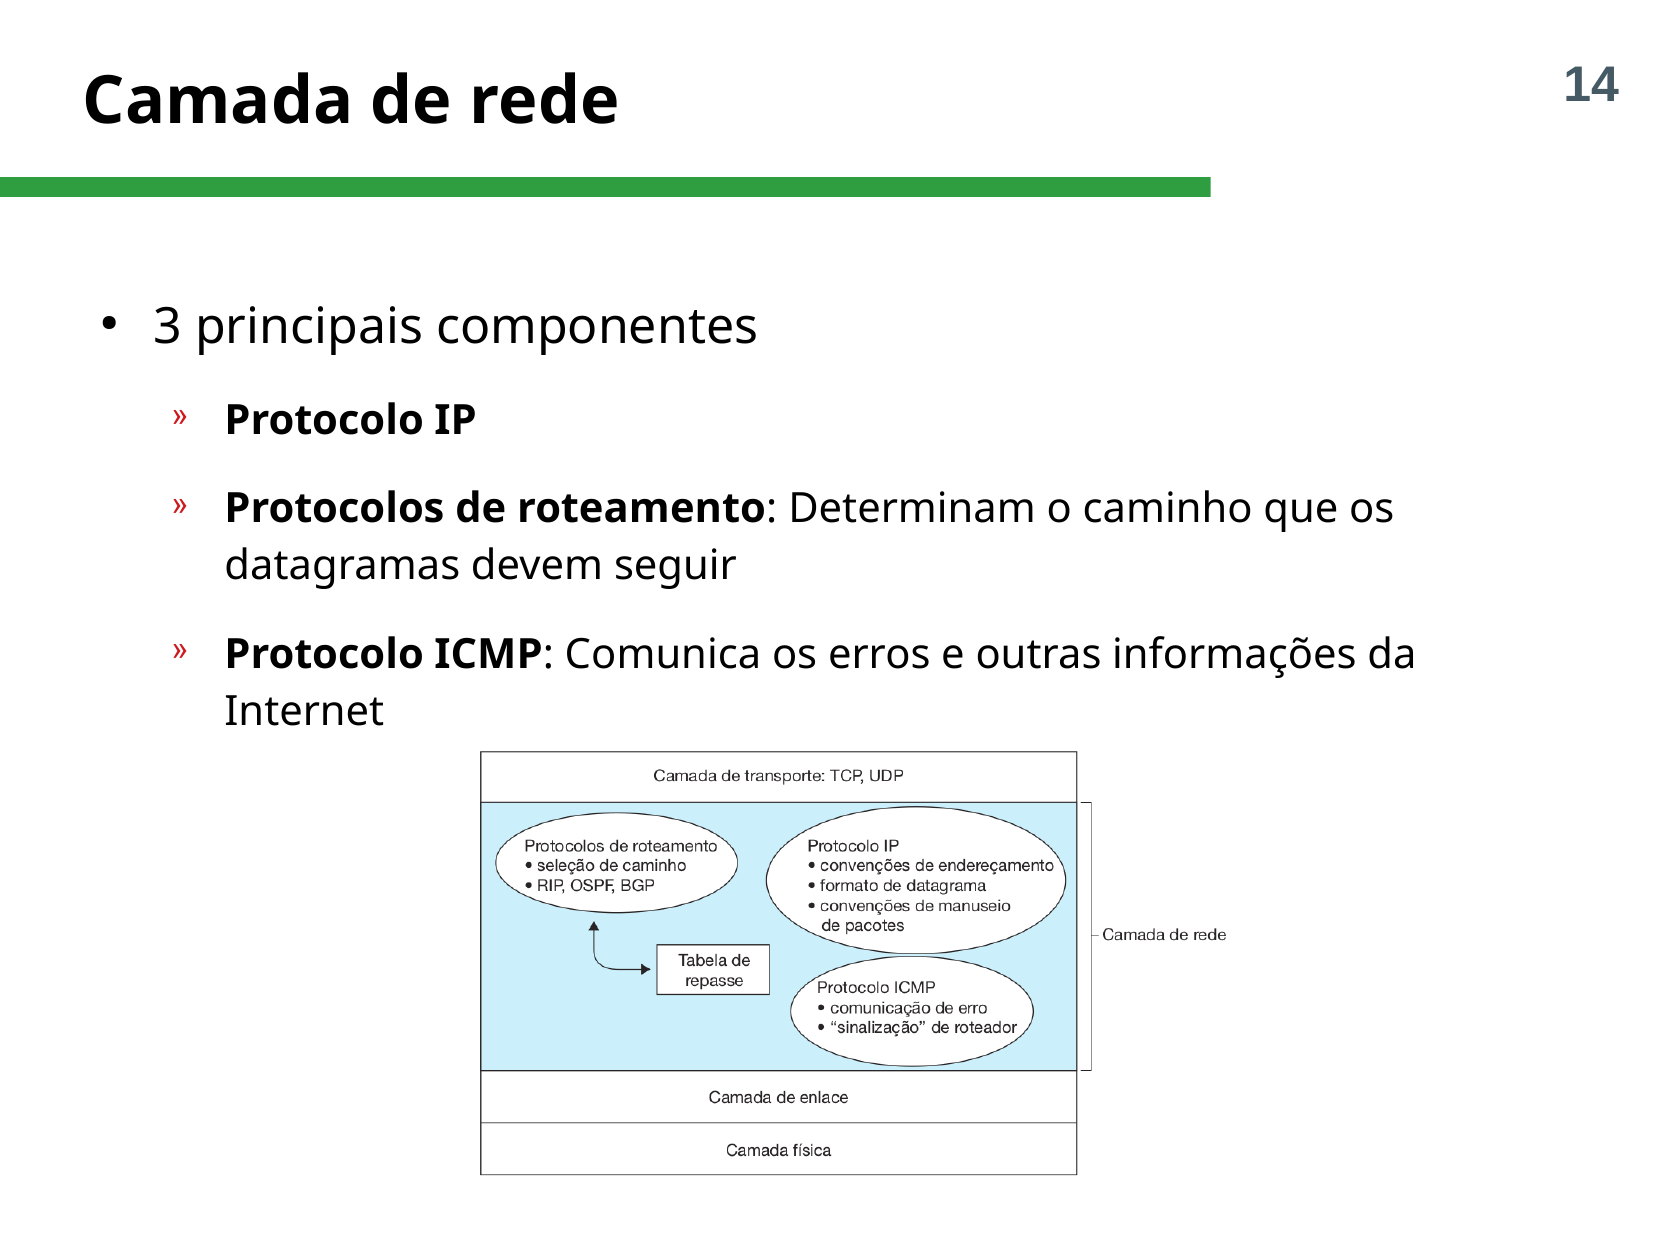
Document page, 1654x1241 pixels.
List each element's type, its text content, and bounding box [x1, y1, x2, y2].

title Camada de rede [82, 0, 1152, 202]
picture [472, 742, 1231, 1182]
list 3 principais componentes Protocolo IP Protocolos de roteamento: Determinam o caminho que os datagramas devem seguir Protocolo ICMP: Comunica os erros e outras informações da Internet [82, 290, 1571, 1211]
